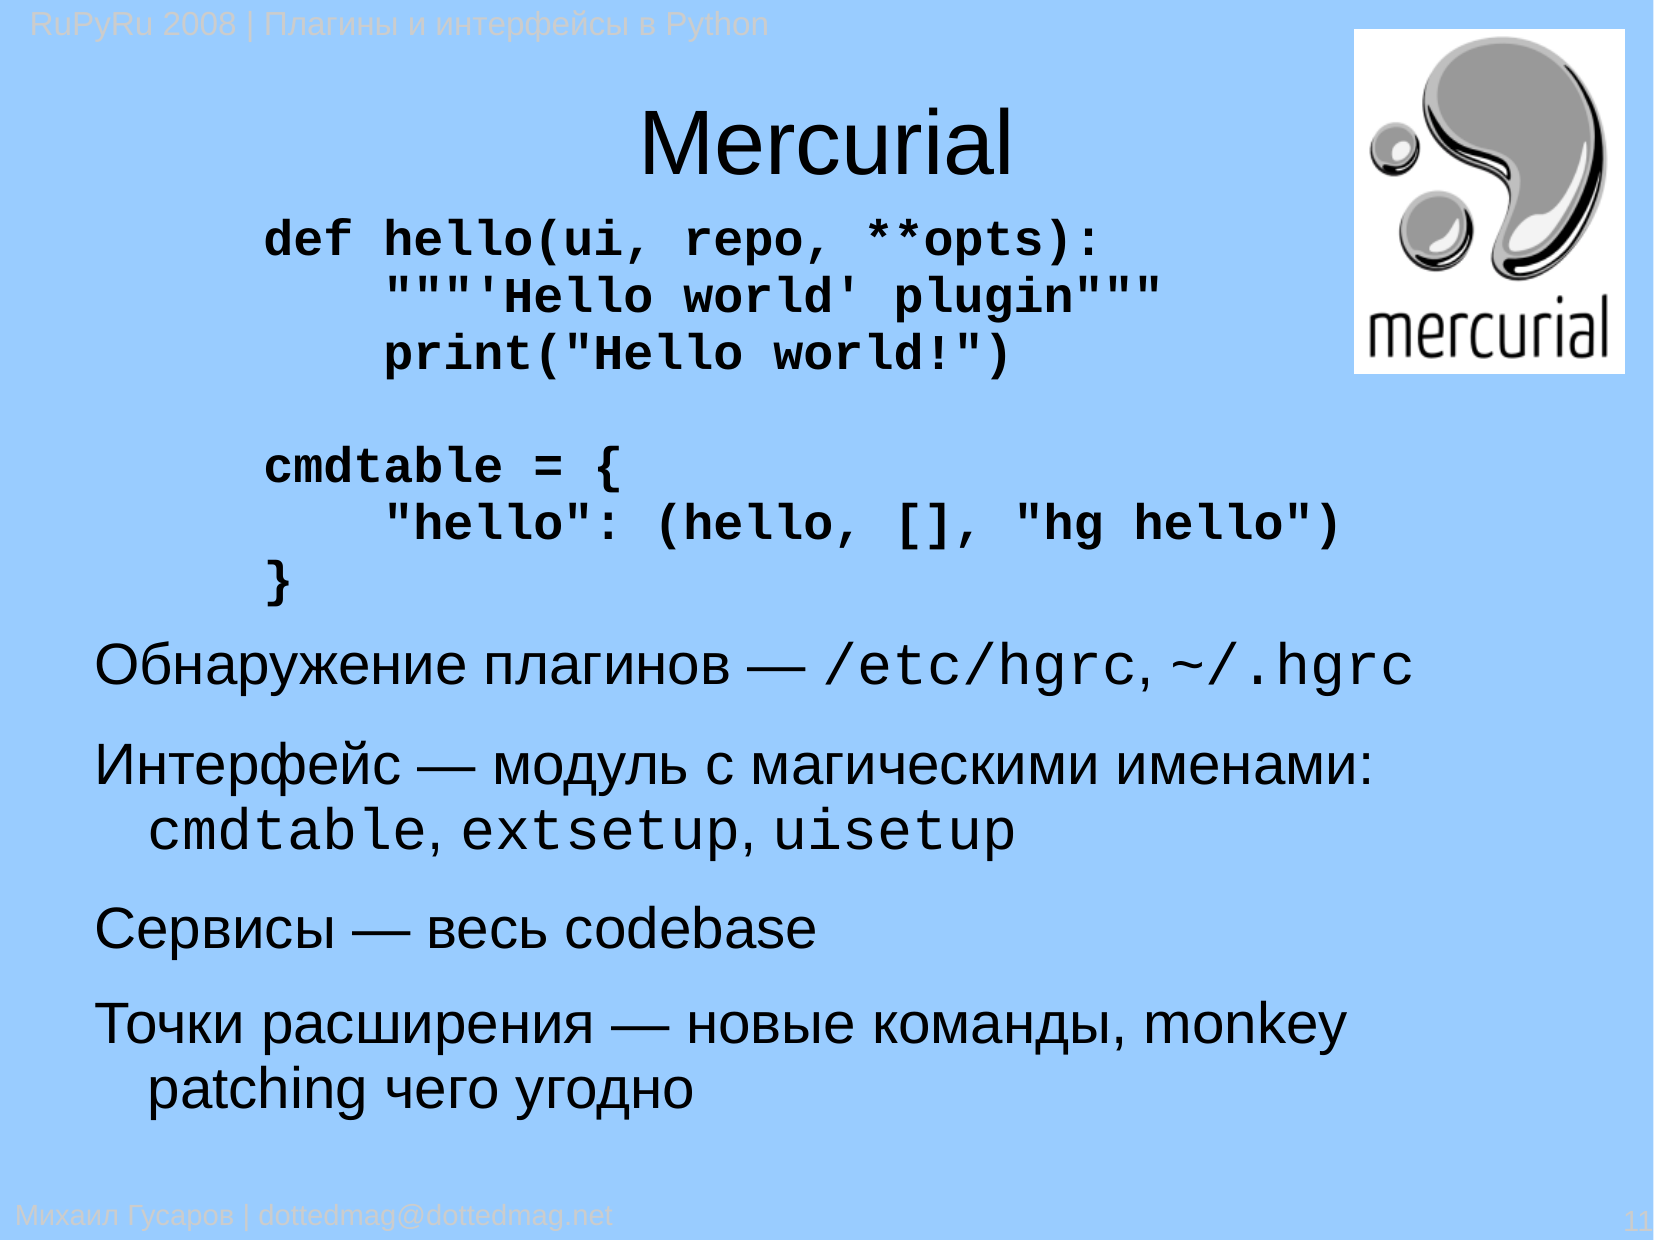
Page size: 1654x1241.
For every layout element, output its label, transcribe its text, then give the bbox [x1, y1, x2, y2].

picture [1354, 29, 1625, 374]
title Mercurial [82, 49, 1354, 237]
text_box def hello(ui, repo, **opts): """'Hello world' plugin""" print("Hello world!") cmdtable = { "hello": (hello, [], "hg hello") } [248, 206, 1418, 631]
list Обнаружение плагинов — /etc/hgrc, ~/.hgrc Интерфейс — модуль с магическими именами: cmdtable, extsetup, uisetup Сервисы — весь codebase Точки расширения — новые команды, monkey patching чего угодно [76, 631, 1565, 1121]
